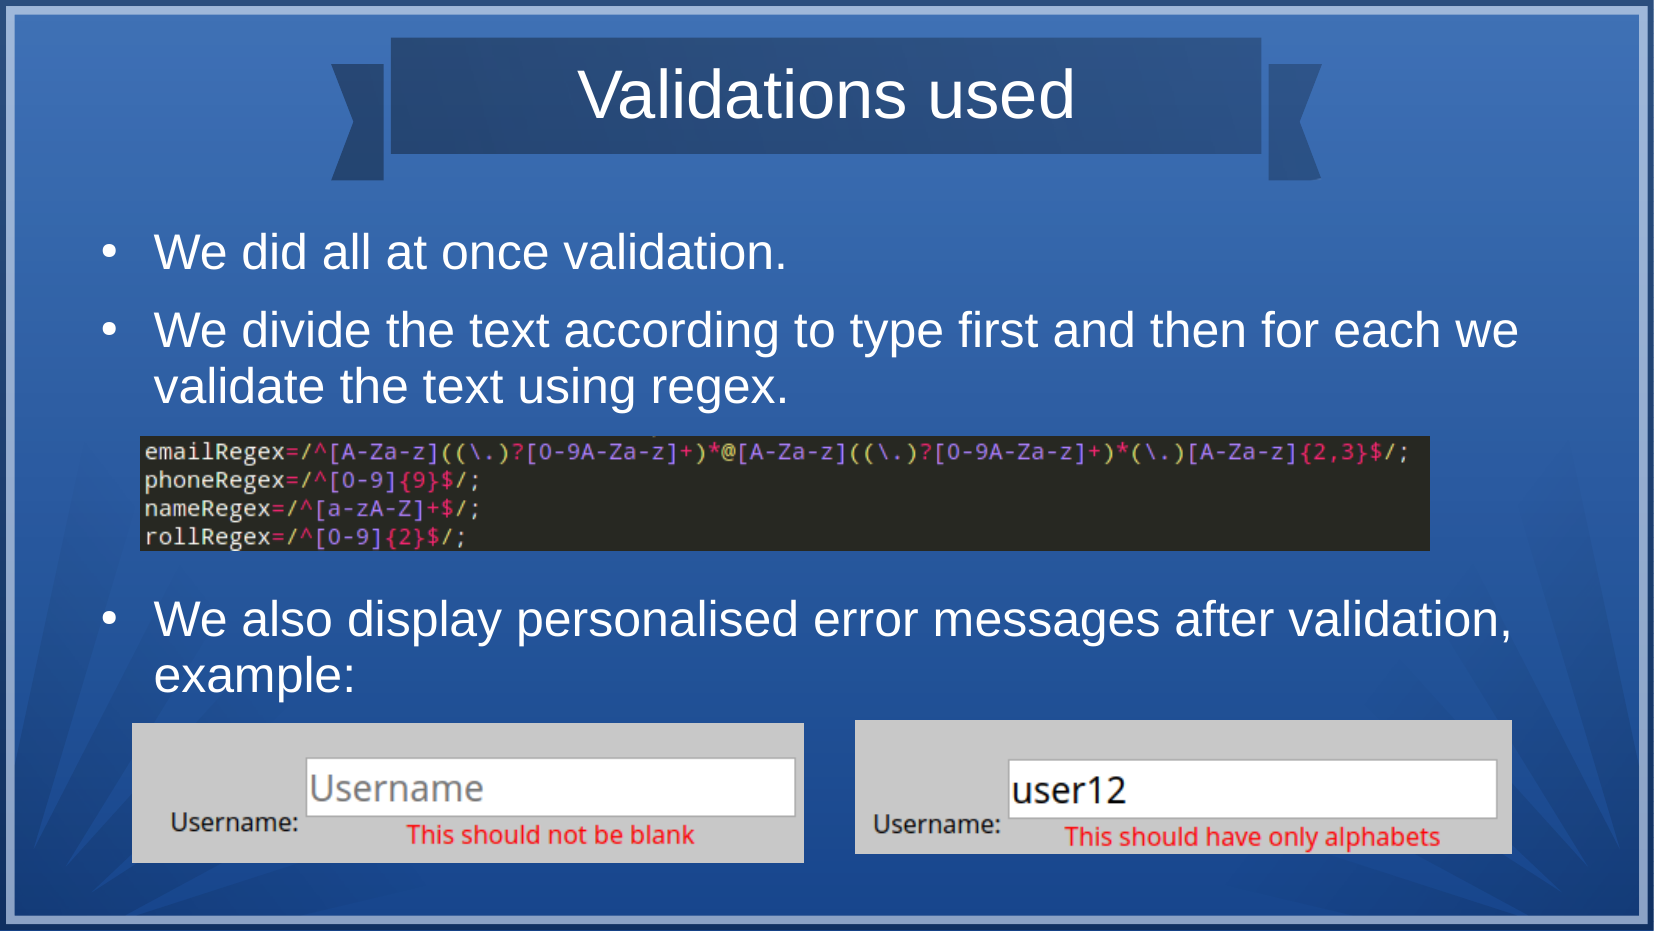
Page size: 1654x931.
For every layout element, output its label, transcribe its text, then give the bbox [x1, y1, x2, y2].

picture [855, 720, 1512, 854]
list We did all at once validation. We divide the text according to type first and then for each we validate the text using regex. We also display personalised error messages after validation, example: [82, 224, 1571, 848]
picture [132, 723, 804, 863]
picture [140, 436, 1430, 551]
title Validations used [389, 35, 1264, 154]
